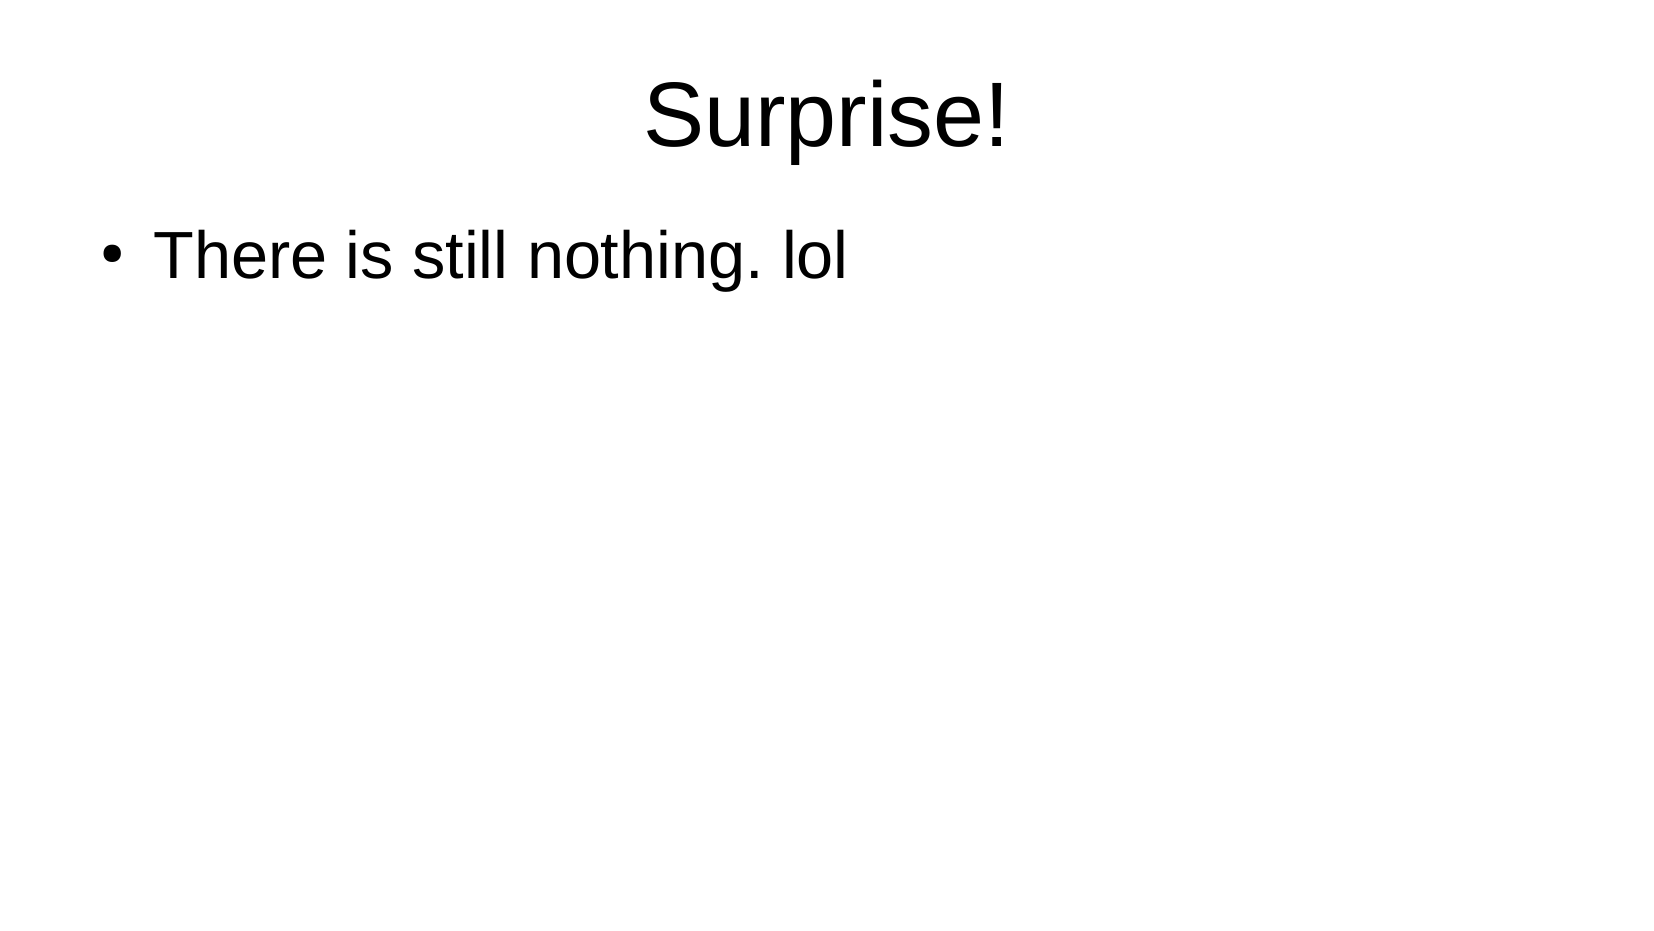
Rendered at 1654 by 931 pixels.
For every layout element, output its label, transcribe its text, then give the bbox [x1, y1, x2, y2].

title Surprise! [82, 37, 1571, 193]
list There is still nothing. lol [82, 217, 1571, 758]
